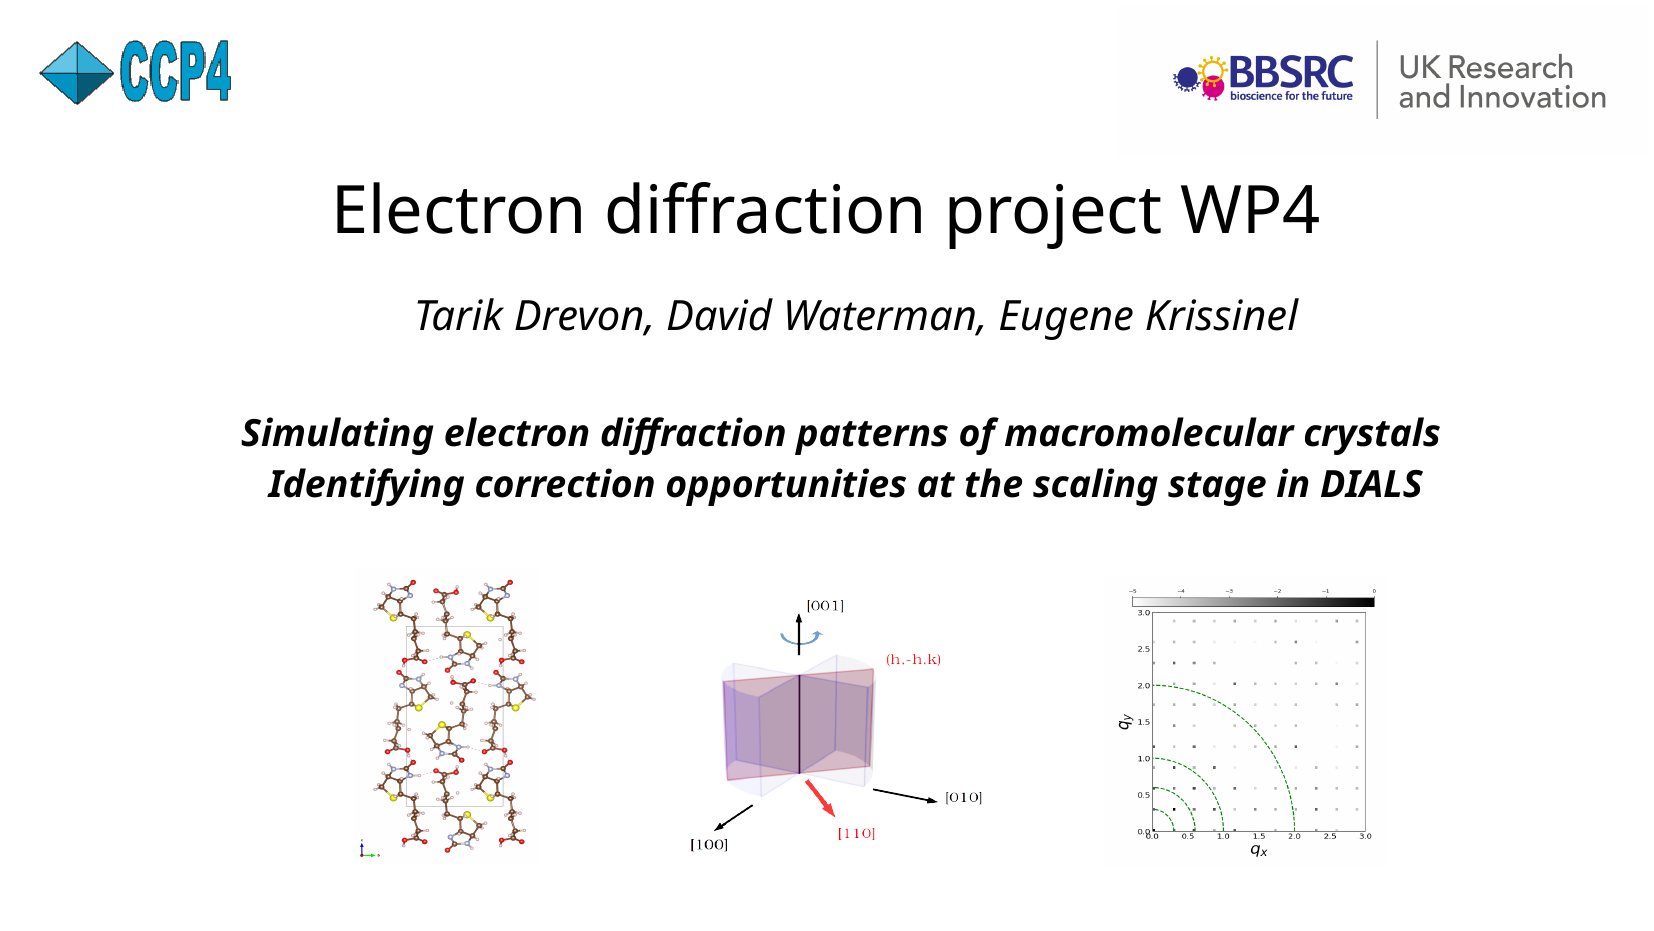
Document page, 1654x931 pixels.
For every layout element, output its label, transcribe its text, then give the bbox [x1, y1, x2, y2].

picture [669, 579, 987, 869]
picture [1104, 577, 1388, 869]
picture [354, 569, 541, 863]
title Tarik Drevon, David Waterman, Eugene Krissinel [162, 262, 1551, 366]
title Simulating electron diffraction patterns of macromolecular crystals Identifying correction opportunities at the scaling stage in DIALS [147, 377, 1536, 538]
picture [35, 37, 240, 105]
picture [1116, 4, 1649, 157]
title Electron diffraction project WP4 [82, 158, 1571, 257]
